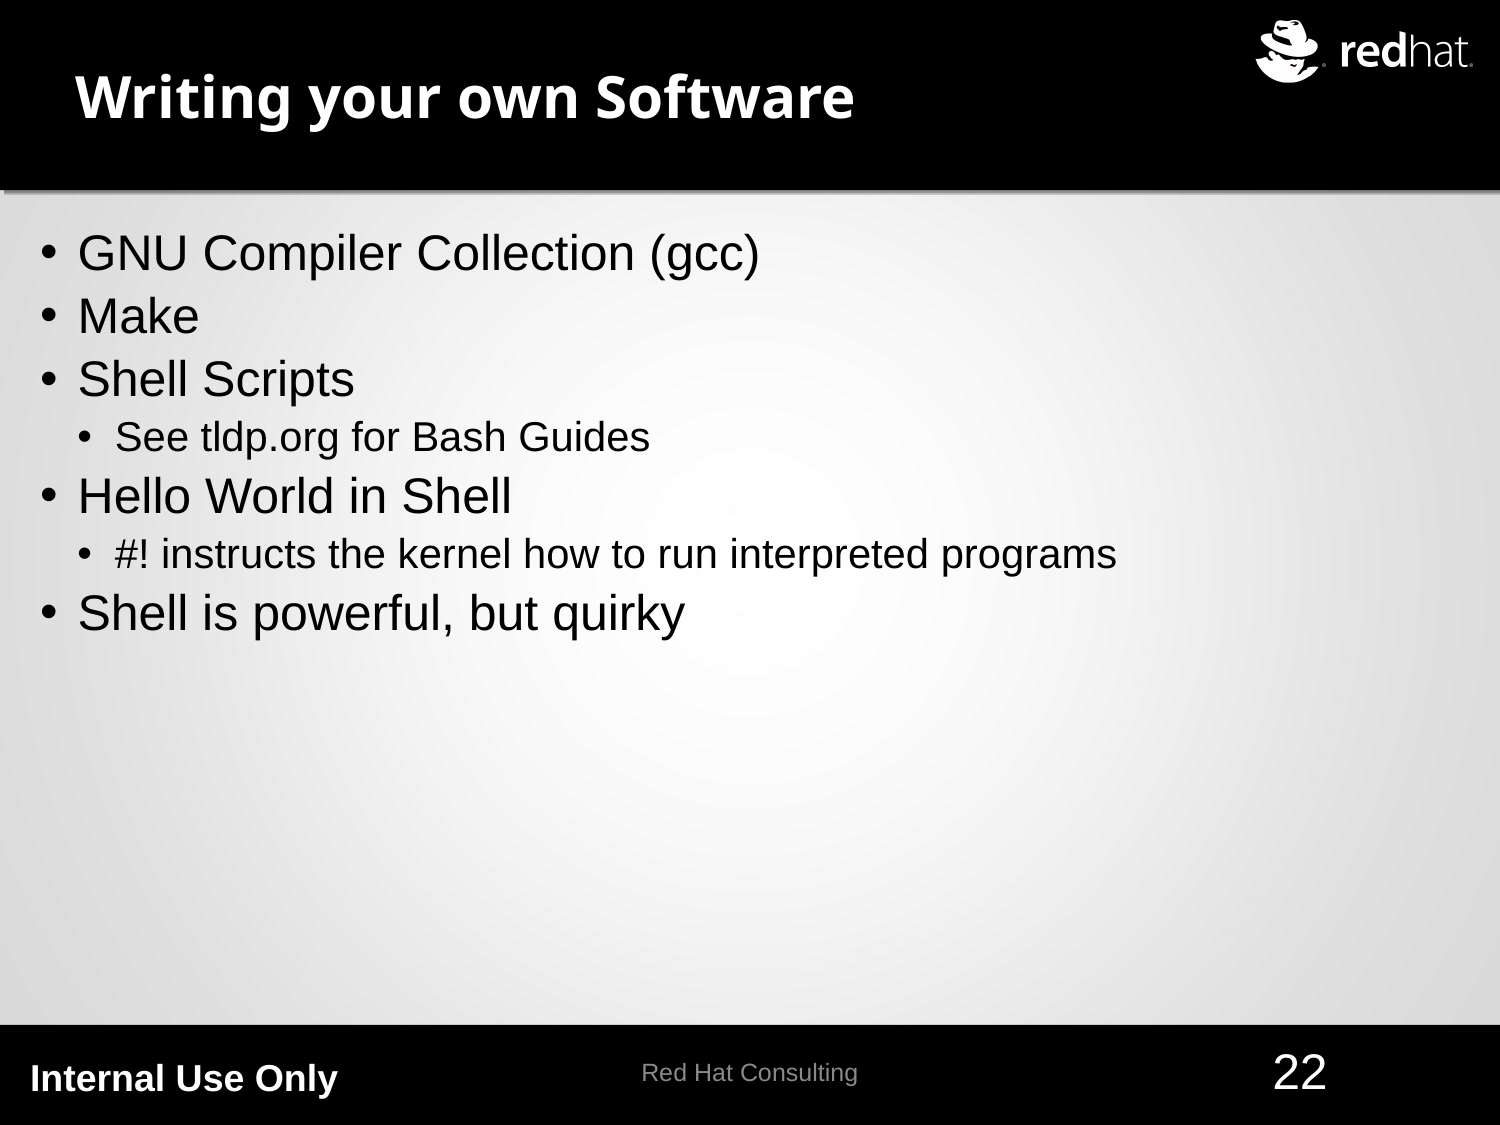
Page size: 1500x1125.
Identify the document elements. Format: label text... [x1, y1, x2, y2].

text_box Red Hat Consulting [512, 1042, 988, 1103]
text_box <number> [1257, 1042, 1426, 1103]
title Writing your own Software [0, 0, 1234, 191]
picture [0, 191, 1500, 1024]
picture [1254, 12, 1476, 88]
list GNU Compiler Collection (gcc) Make Shell Scripts See tldp.org for Bash Guides Hello World in Shell #! instructs the kernel how to run interpreted programs Shell is powerful, but quirky [24, 216, 1471, 992]
